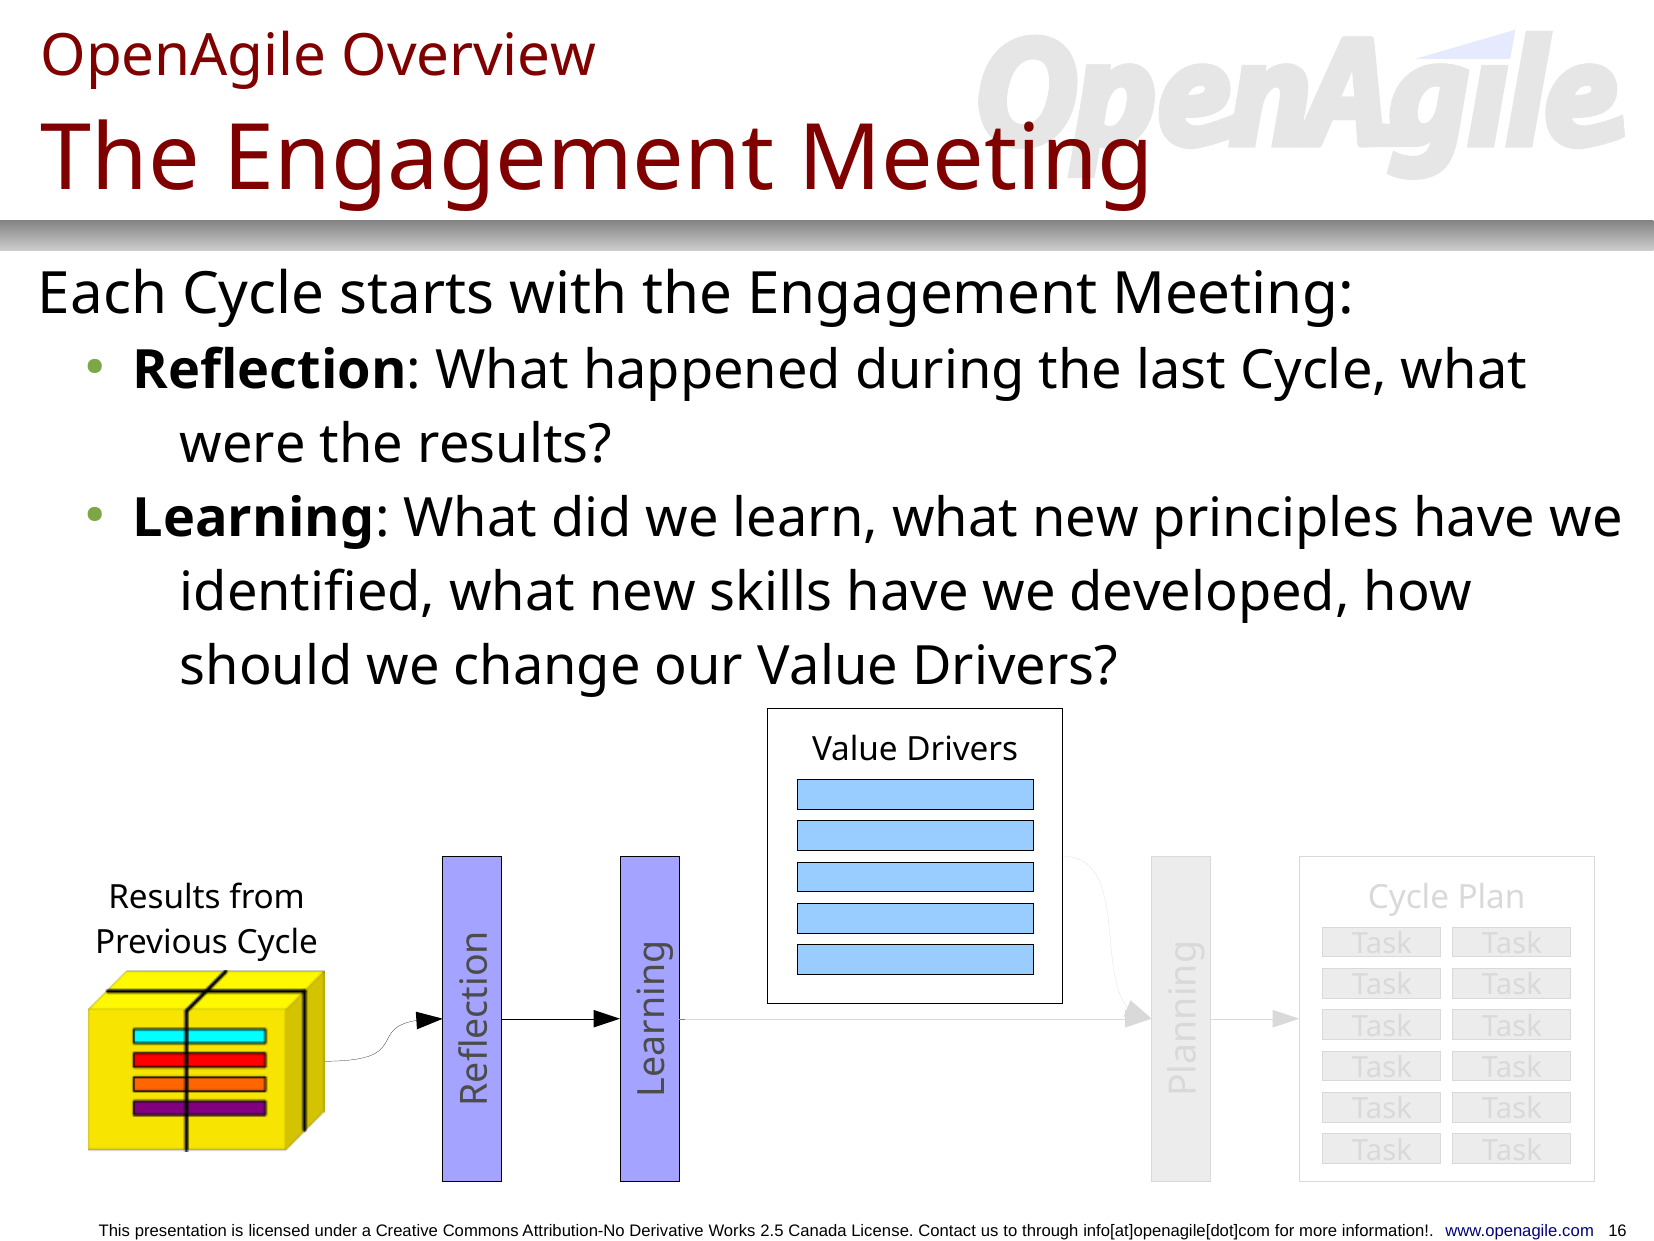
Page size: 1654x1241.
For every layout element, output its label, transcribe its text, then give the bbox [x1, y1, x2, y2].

text_box [768, 709, 1062, 1003]
text_box Value Drivers [797, 720, 1034, 775]
text_box Reflection [442, 856, 502, 1182]
text_box Learning [620, 856, 680, 1182]
title OpenAgile Overview The Engagement Meeting [40, 8, 1654, 222]
text_box [685, 708, 1630, 1211]
list Each Cycle starts with the Engagement Meeting: Reflection: What happened during the last Cycle, what were the results? Learning: What did we learn, what new principles have we identified, what new skills have we developed, how should we change our Value Drivers? [37, 251, 1654, 1192]
picture [88, 970, 325, 1152]
text_box Results from Previous Cycle [59, 870, 355, 965]
